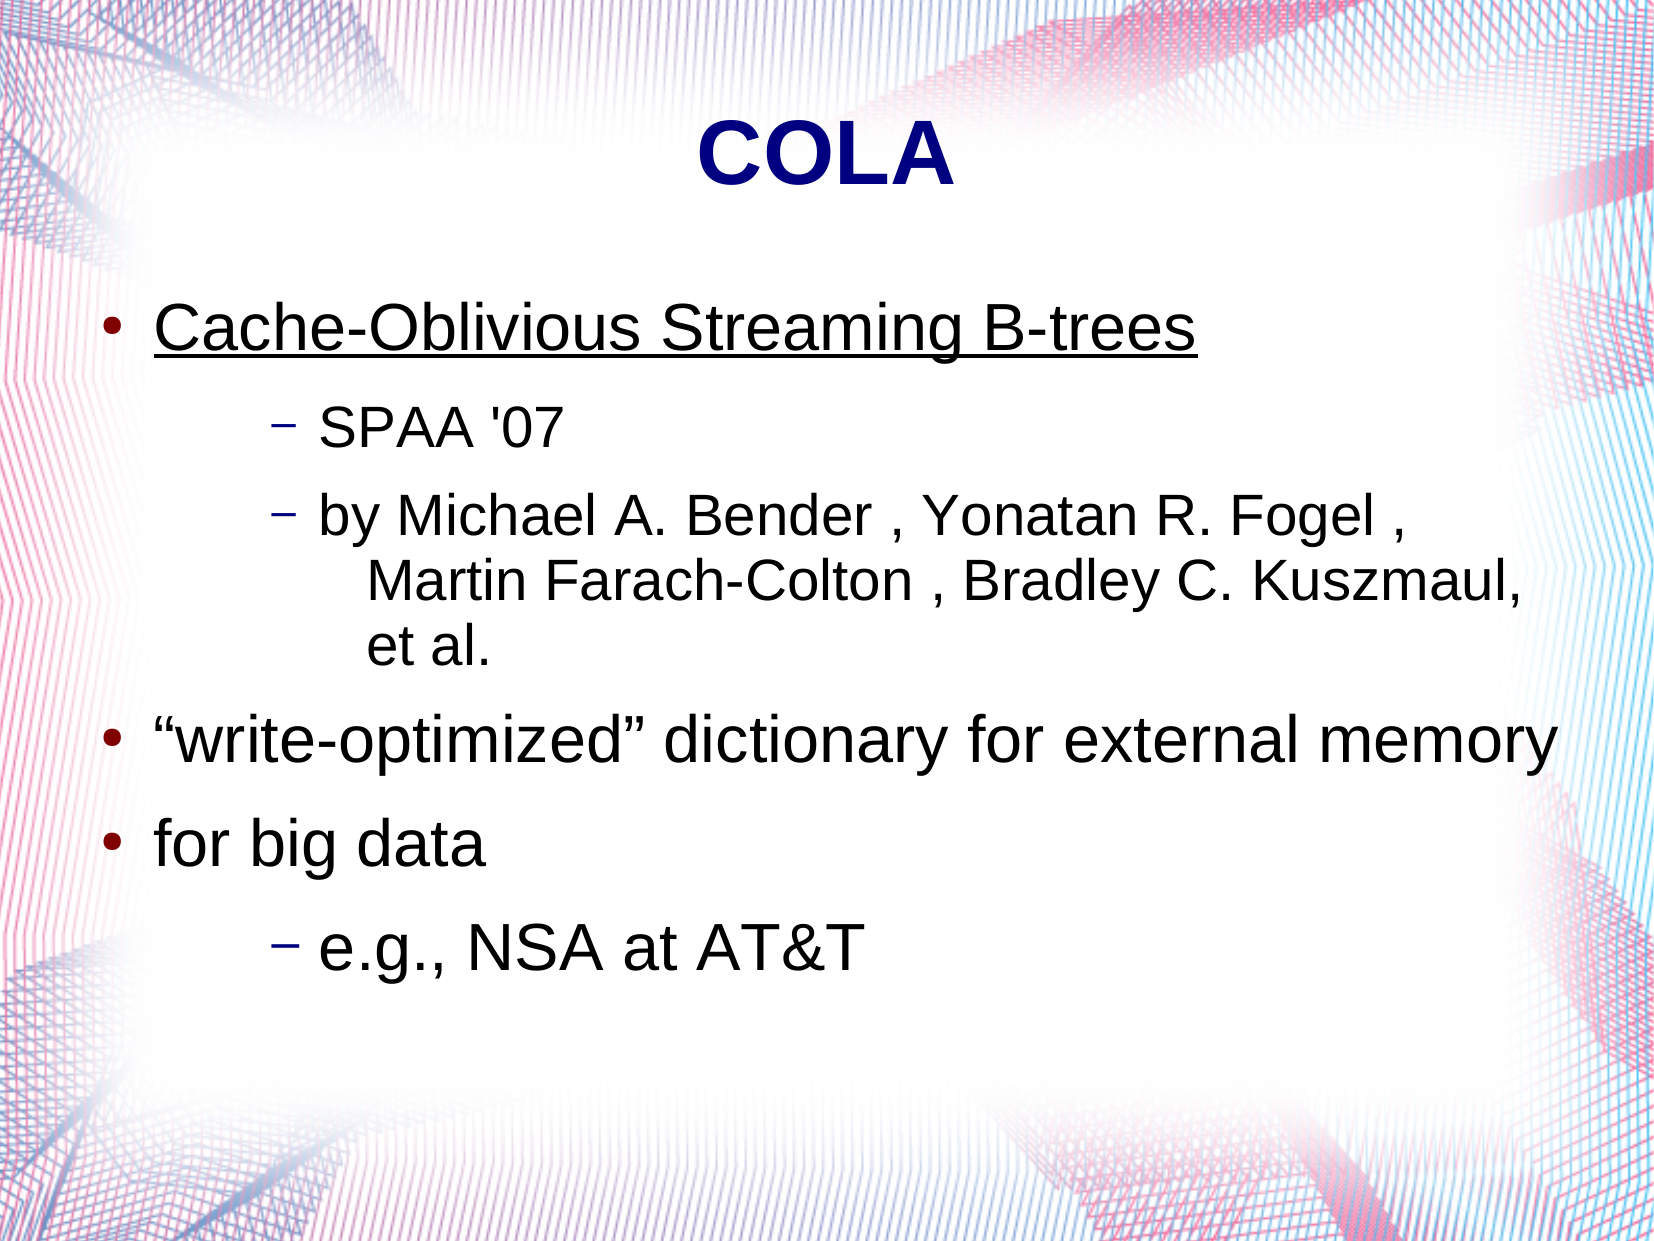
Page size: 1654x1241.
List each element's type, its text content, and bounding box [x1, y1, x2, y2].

list Cache-Oblivious Streaming B-trees SPAA '07 by Michael A. Bender , Yonatan R. Fogel , Martin Farach-Colton , Bradley C. Kuszmaul, et al. “write-optimized” dictionary for external memory for big data e.g., NSA at AT&T [82, 290, 1571, 1109]
title COLA [82, 49, 1571, 257]
picture [0, 0, 1654, 1241]
